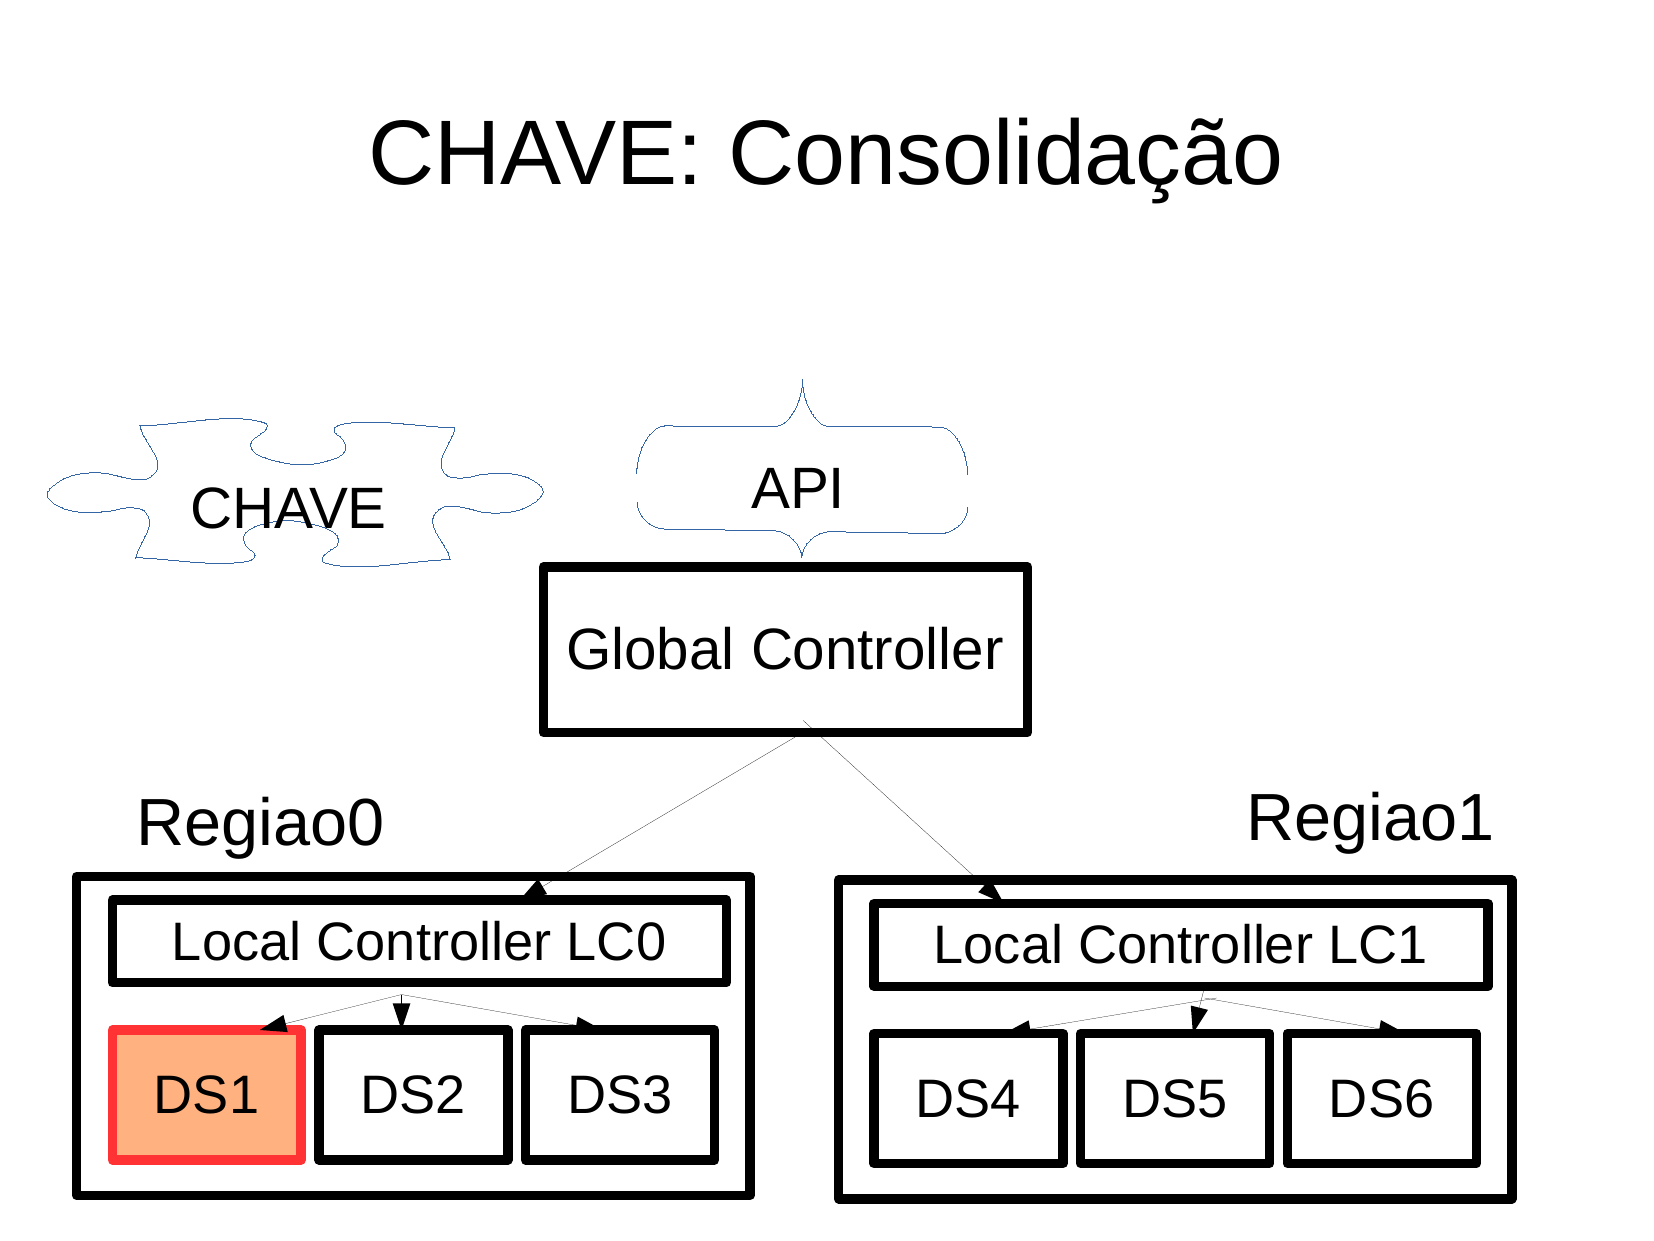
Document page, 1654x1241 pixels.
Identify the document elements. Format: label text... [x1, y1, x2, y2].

text_box API [699, 448, 898, 529]
text_box Local Controller LC1 [874, 903, 1489, 987]
text_box CHAVE [47, 418, 544, 567]
text_box DS1 [112, 1029, 302, 1160]
text_box DS5 [1080, 1033, 1270, 1164]
text_box Regiao1 [1246, 779, 1501, 869]
text_box Global Controller [543, 566, 1028, 733]
text_box DS3 [525, 1029, 715, 1160]
text_box [76, 876, 751, 1196]
text_box DS2 [318, 1029, 508, 1160]
text_box Local Controller LC0 [112, 900, 727, 983]
text_box Regiao0 [136, 785, 390, 875]
text_box CHAVE [286, 492, 301, 512]
text_box [979, 879, 989, 884]
text_box [838, 879, 1512, 1199]
text_box DS4 [874, 1033, 1063, 1164]
text_box CHAVE [283, 516, 305, 523]
text_box DS6 [1287, 1033, 1477, 1164]
title CHAVE: Consolidação [82, 49, 1571, 257]
